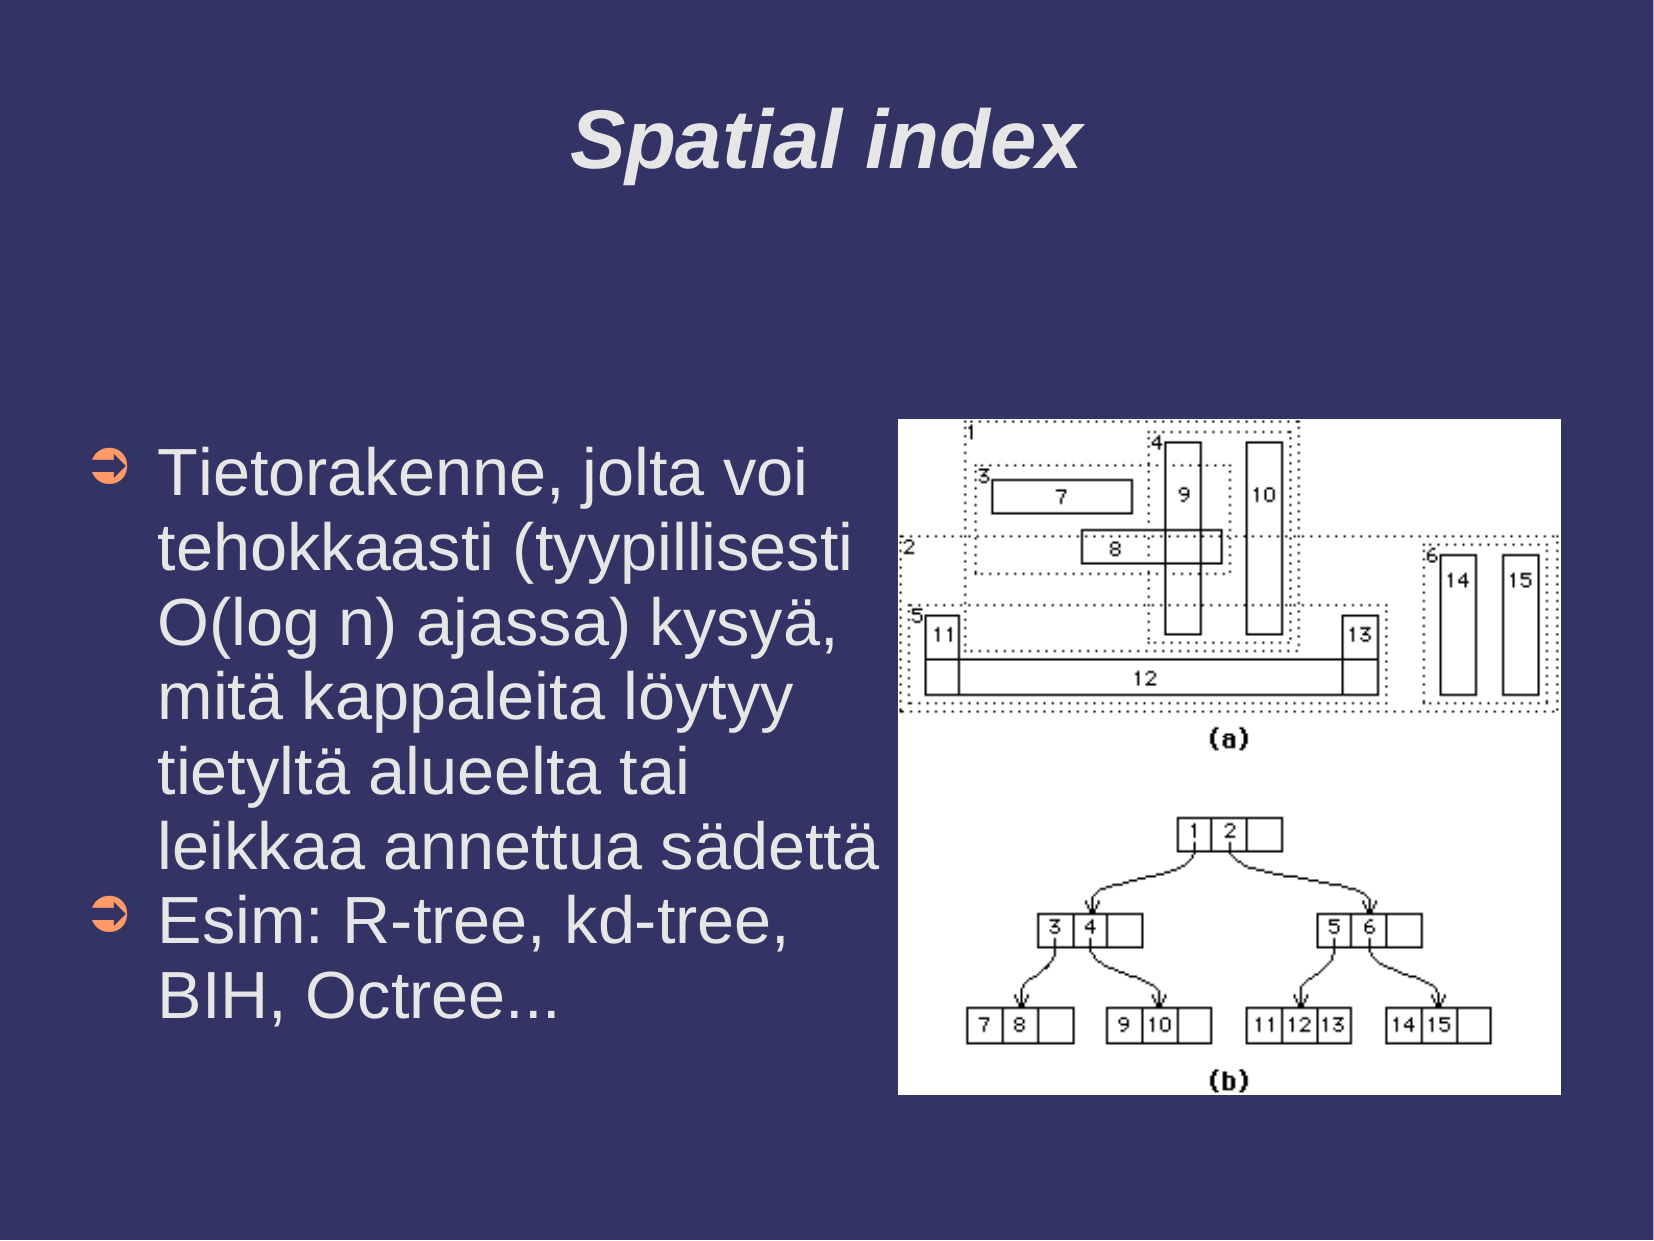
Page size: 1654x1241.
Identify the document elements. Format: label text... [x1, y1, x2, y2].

picture [898, 419, 1561, 1095]
title Spatial index [59, 61, 1595, 219]
list Tietorakenne, jolta voi tehokkaasti (tyypillisesti O(log n) ajassa) kysyä, mitä kappaleita löytyy tietyltä alueelta tai leikkaa annettua sädettä Esim: R-tree, kd-tree, BIH, Octree... [75, 435, 899, 1111]
